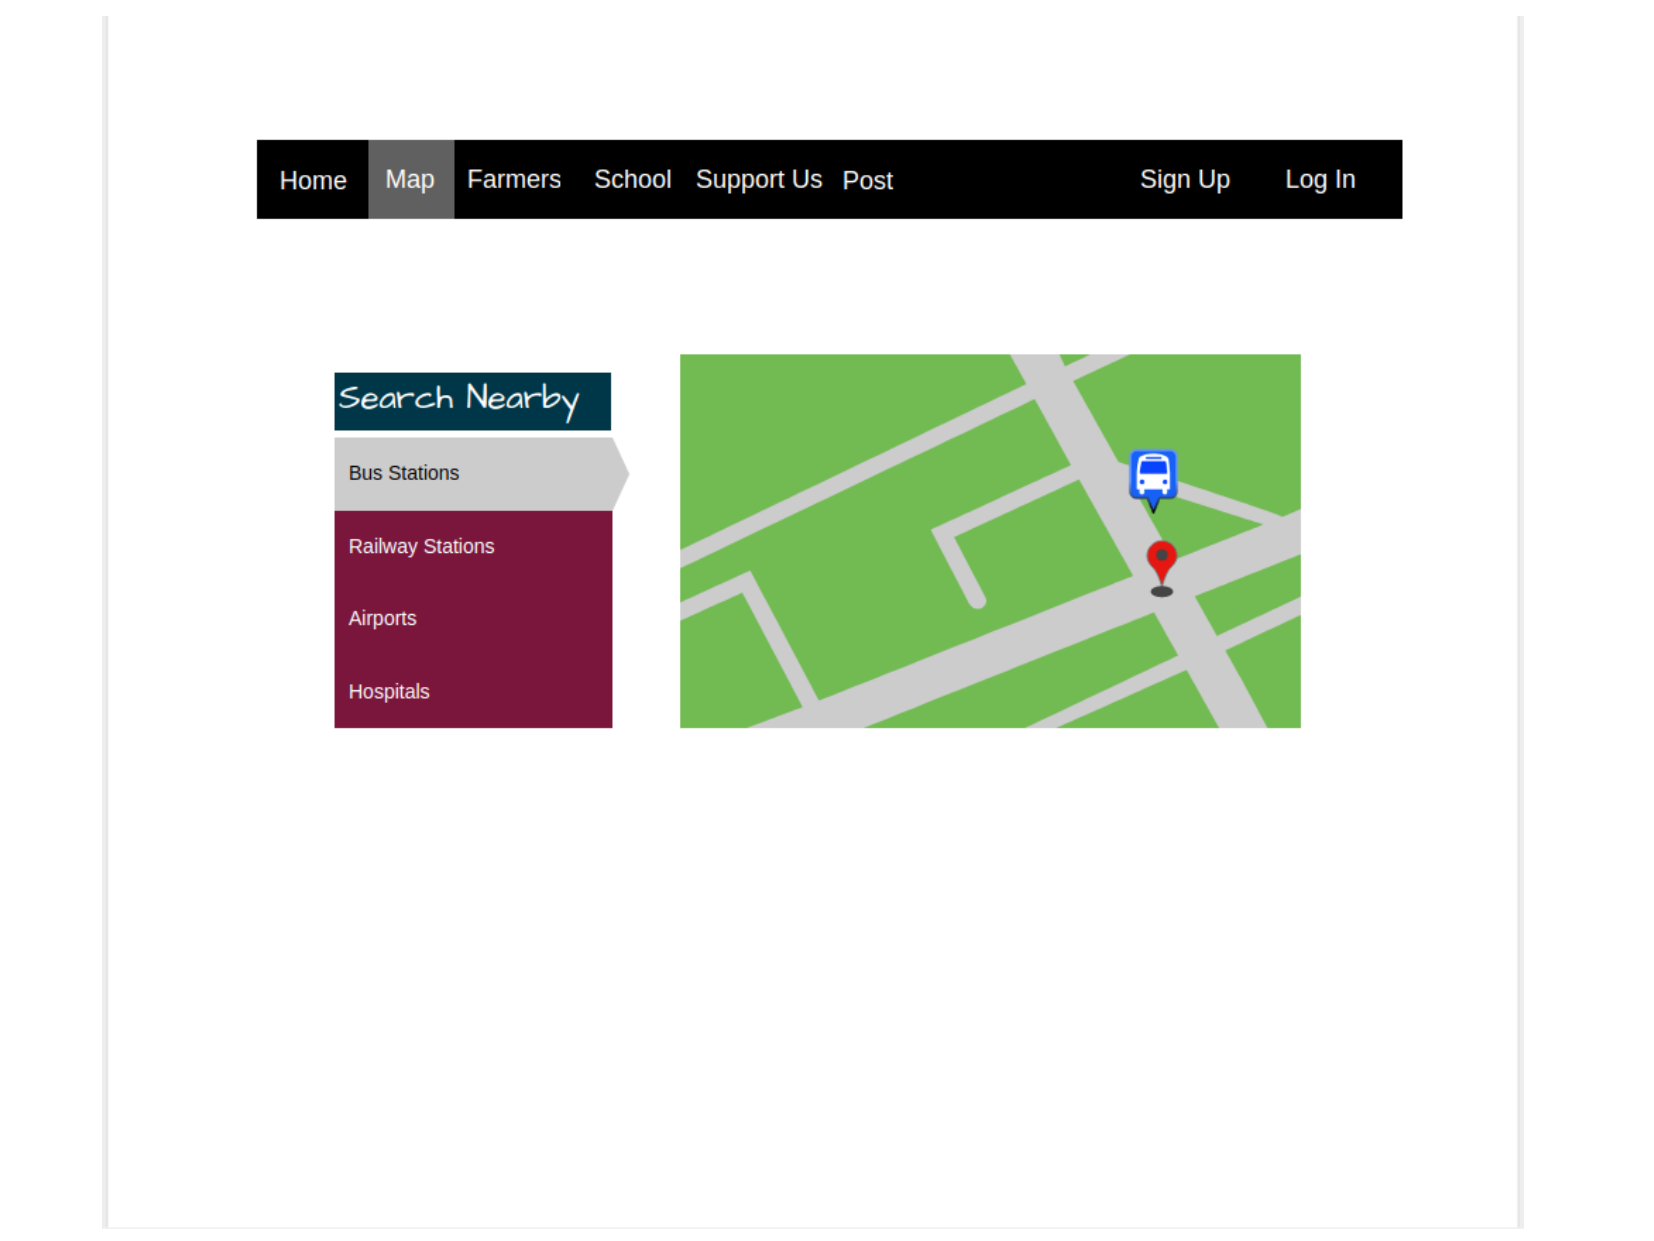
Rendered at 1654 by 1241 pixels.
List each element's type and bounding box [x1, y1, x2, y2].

picture [102, 16, 1524, 1229]
